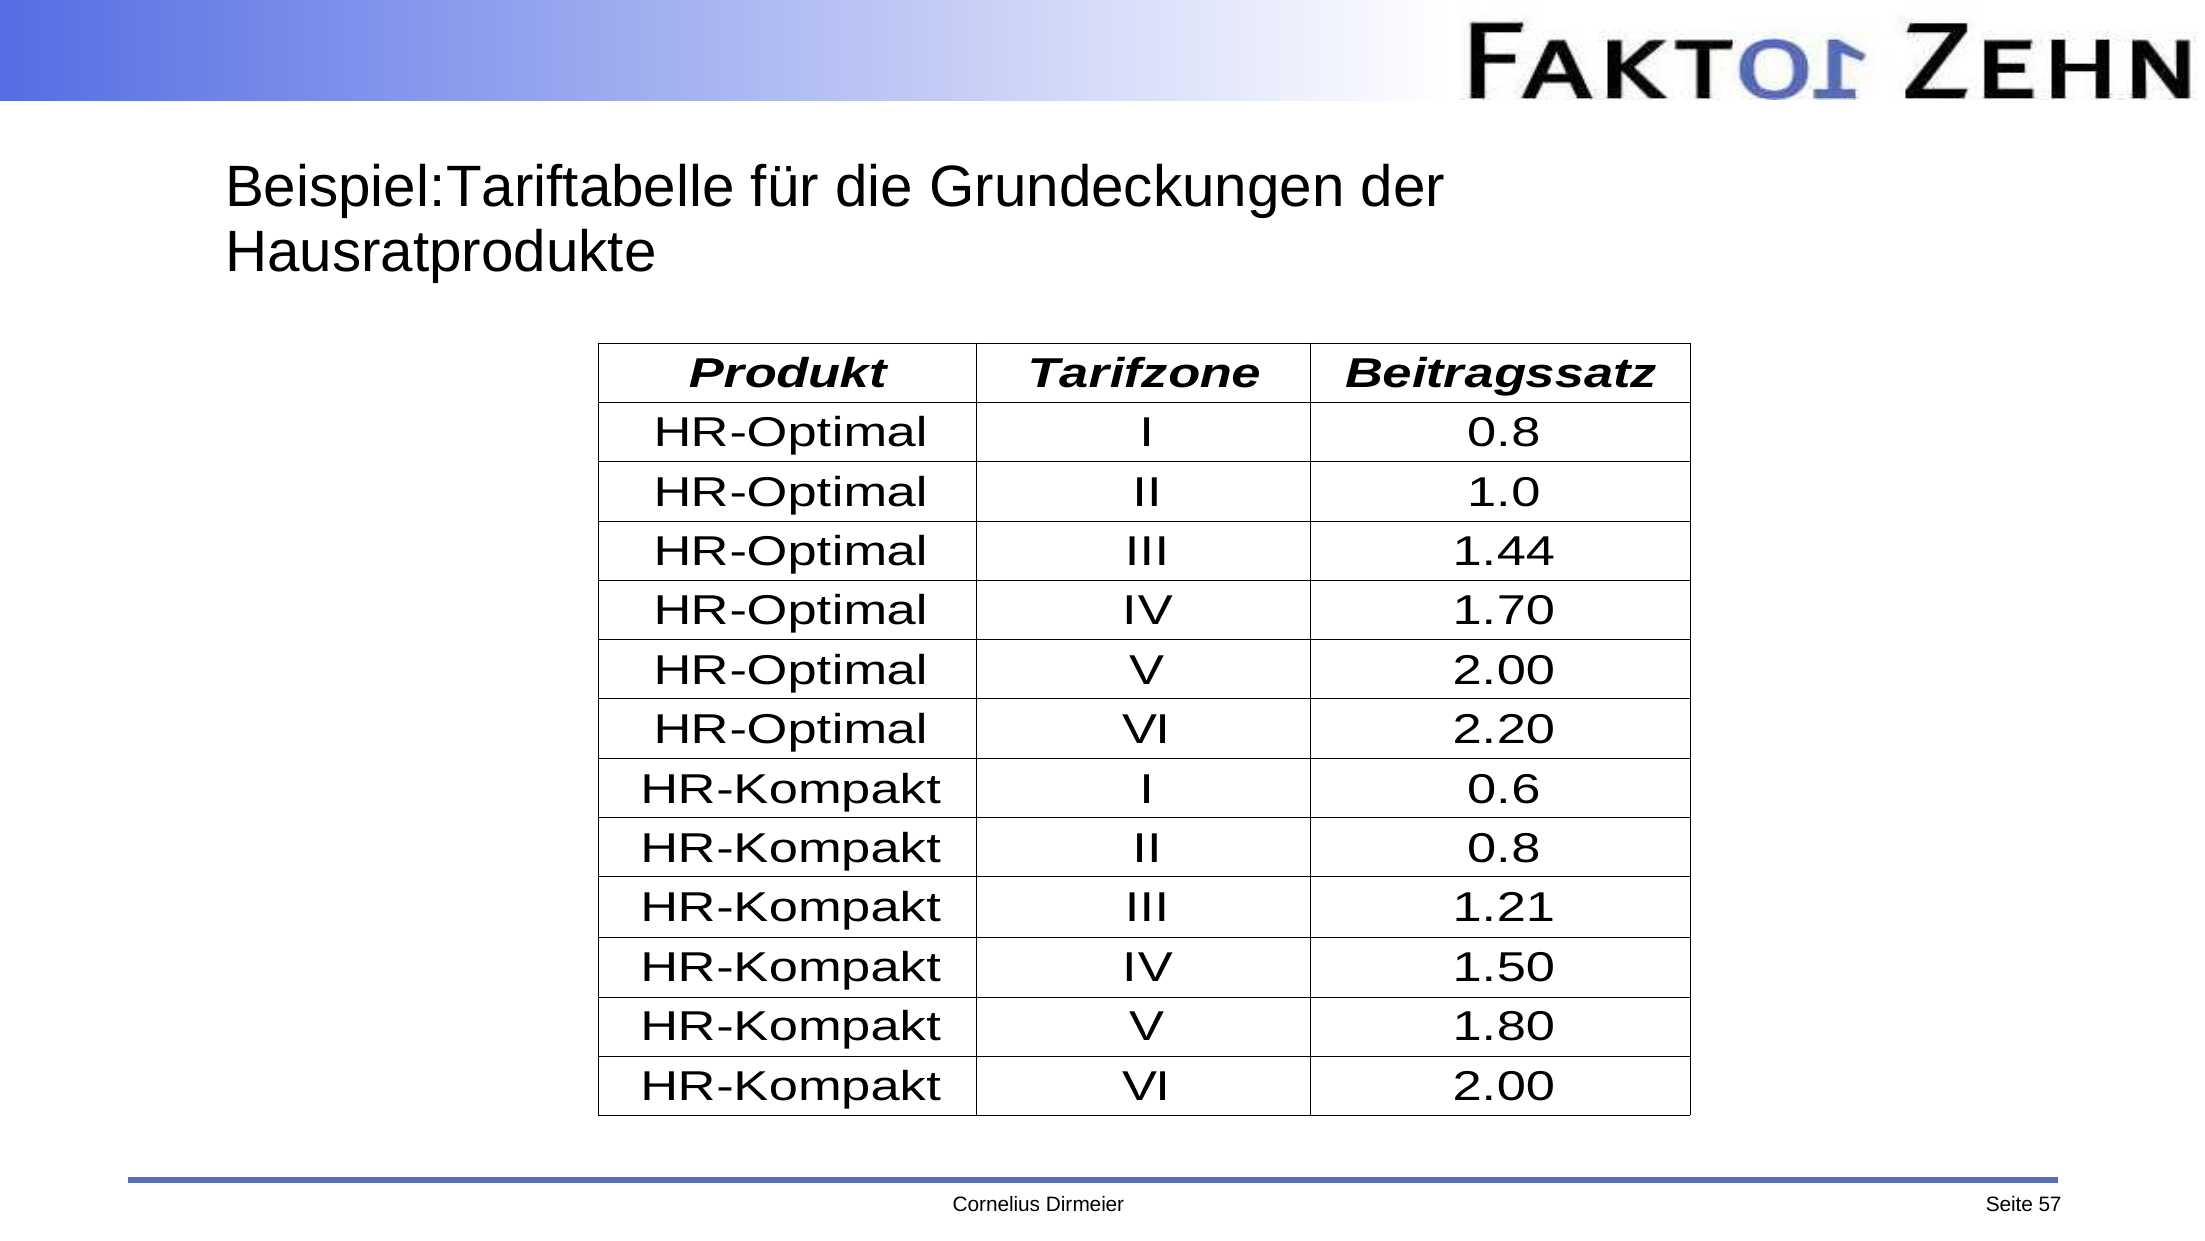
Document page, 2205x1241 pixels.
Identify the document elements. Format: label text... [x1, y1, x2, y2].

picture [1460, 7, 2202, 100]
chart [249, 342, 1882, 1167]
title Beispiel: Tariftabelle für die Grundeckungen der Hausratprodukte [225, 142, 1981, 296]
